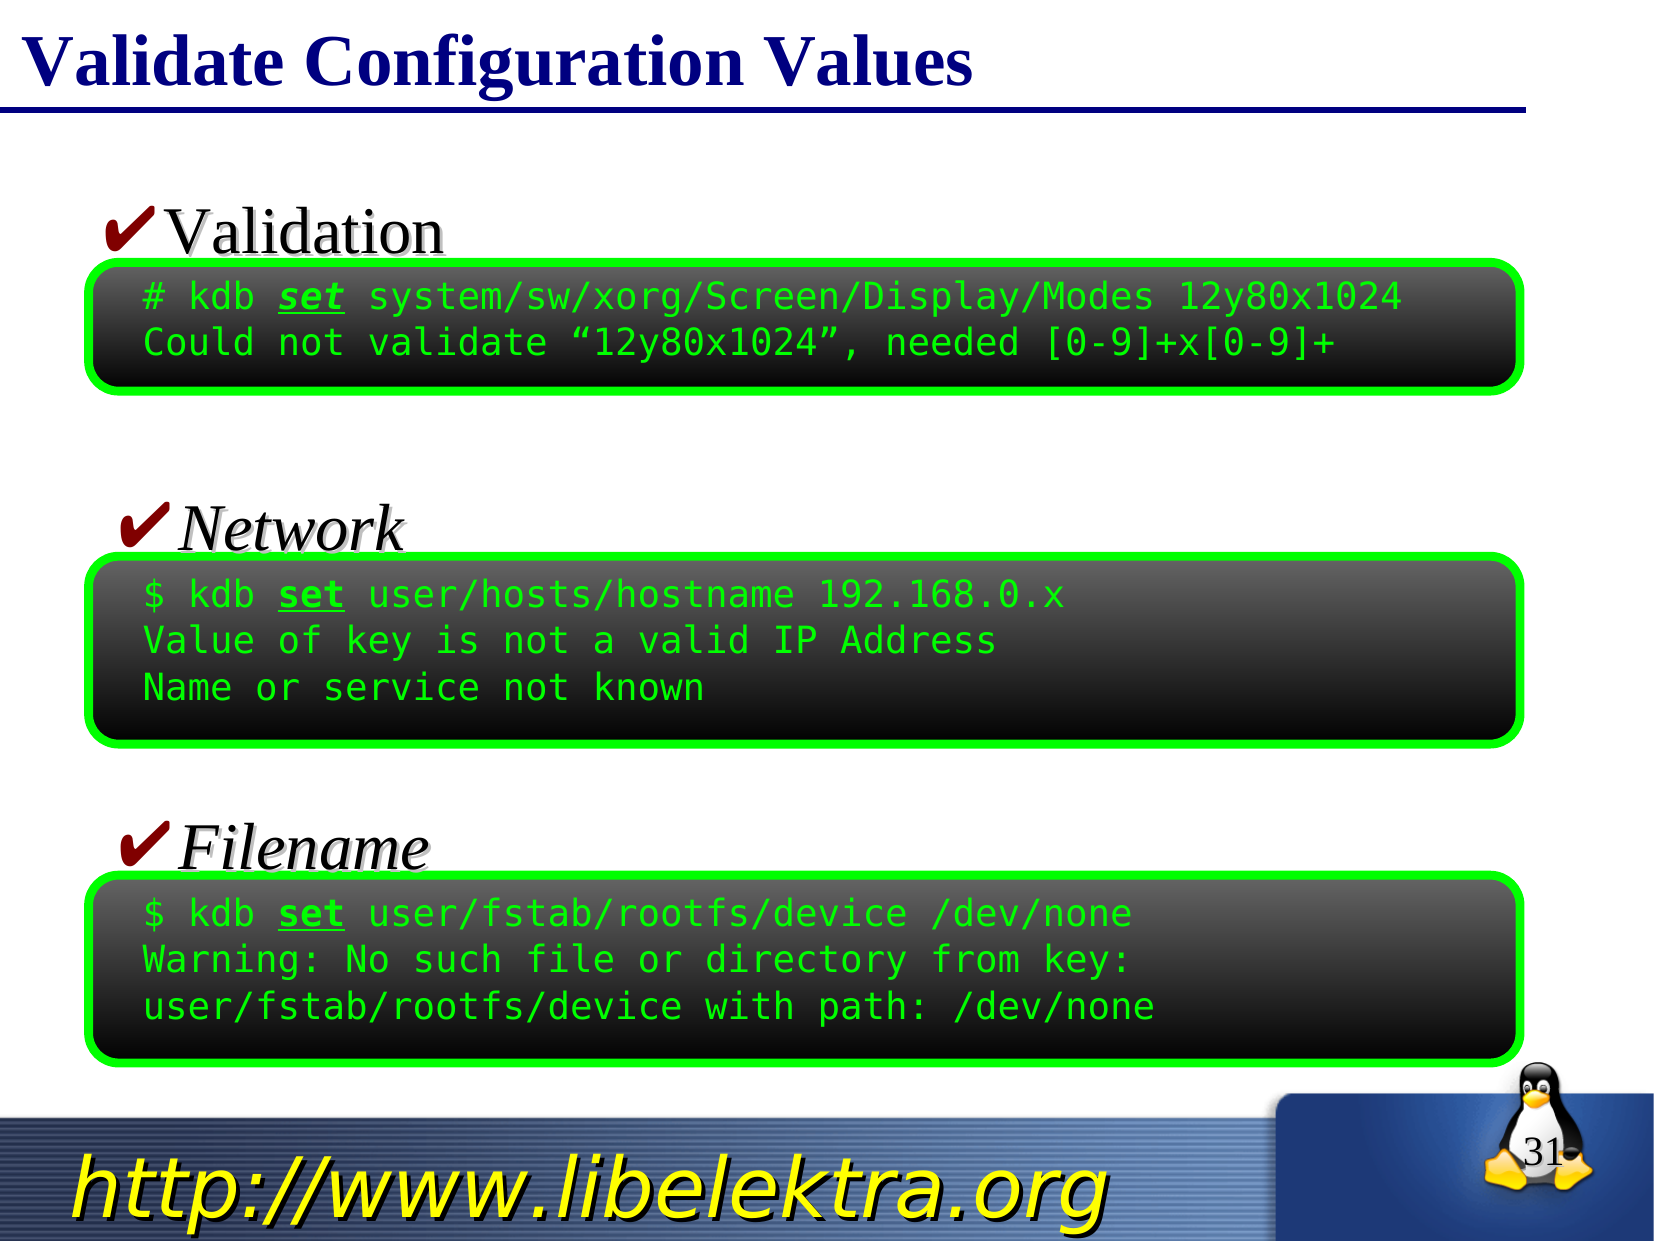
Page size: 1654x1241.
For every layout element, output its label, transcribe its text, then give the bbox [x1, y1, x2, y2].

text_box Validate Configuration Values [21, 14, 1611, 111]
text_box Validation [104, 188, 1071, 264]
text_box $ kdb set user/fstab/rootfs/device /dev/none Warning: No such file or directory from key: user/fstab/rootfs/device with path: /dev/none [142, 888, 1489, 1051]
text_box [88, 556, 1521, 745]
text_box # kdb set system/sw/xorg/Screen/Display/Modes 12y80x1024 Could not validate “12y80x1024”, needed [0-9]+x[0-9]+ [142, 271, 1489, 383]
text_box <Nummer> [1370, 1122, 1565, 1178]
picture [0, 1061, 1654, 1241]
text_box [88, 875, 1521, 1063]
text_box [88, 262, 1521, 392]
text_box Network [104, 478, 666, 567]
text_box $ kdb set user/hosts/hostname 192.168.0.x Value of key is not a valid IP Address Name or service not known [142, 569, 1489, 732]
text_box Filename [104, 797, 666, 886]
